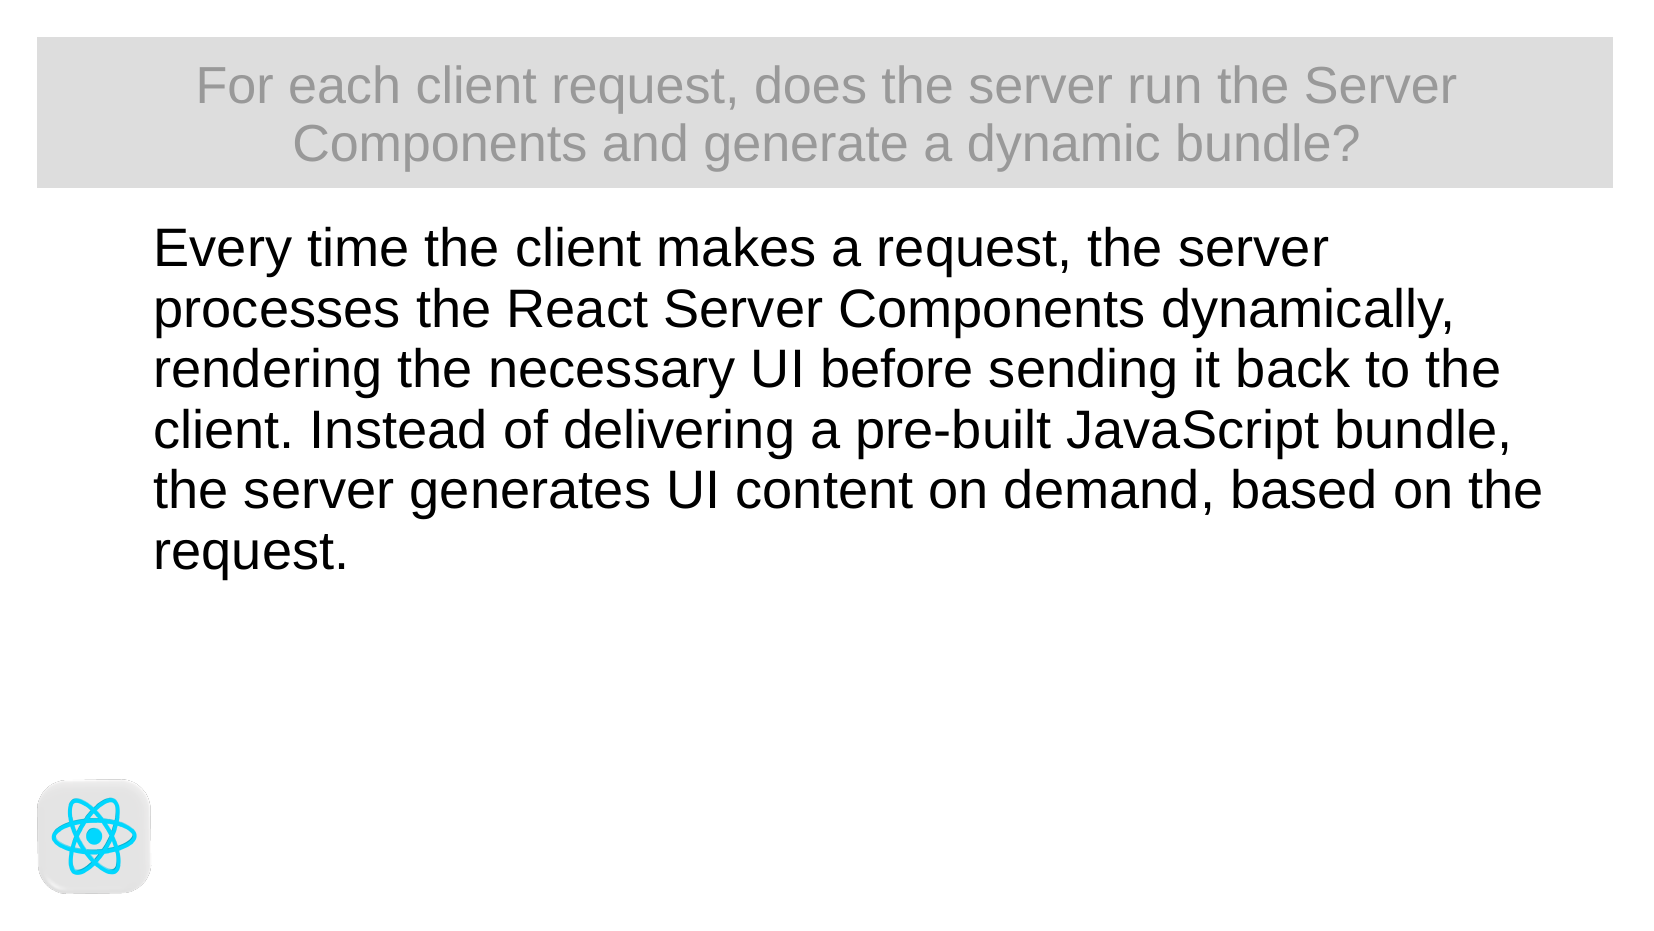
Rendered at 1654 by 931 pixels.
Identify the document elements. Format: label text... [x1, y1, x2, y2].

title For each client request, does the server run the Server Components and generate a dynamic bundle? [82, 37, 1571, 193]
text_box [1571, 37, 1613, 188]
text_box [37, 37, 82, 188]
list Every time the client makes a request, the server processes the React Server Components dynamically, rendering the necessary UI before sending it back to the client. Instead of delivering a pre-built JavaScript bundle, the server generates UI content on demand, based on the request. [82, 217, 1571, 758]
picture [0, 742, 188, 931]
